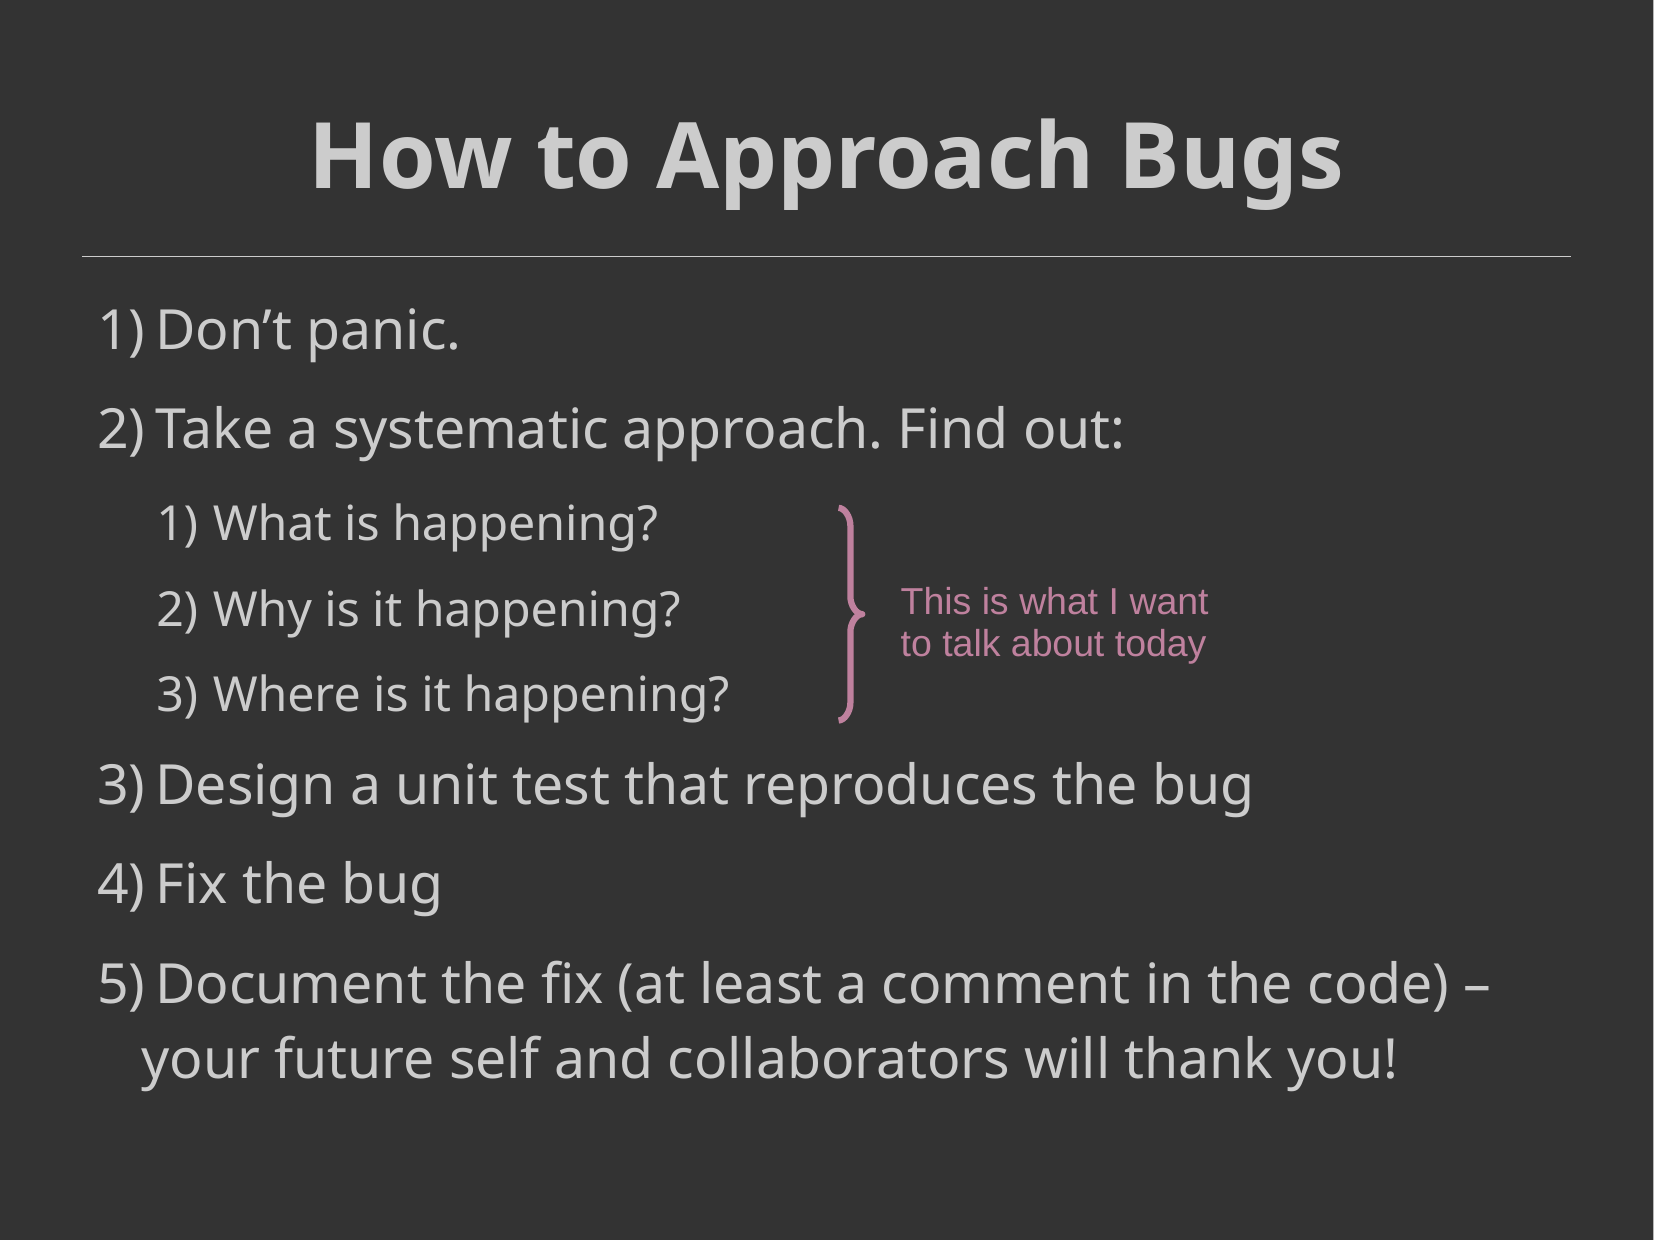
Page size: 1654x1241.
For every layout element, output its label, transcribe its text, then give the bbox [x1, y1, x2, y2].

title How to Approach Bugs [82, 49, 1571, 257]
list Don’t panic. Take a systematic approach. Find out: What is happening? Why is it happening? Where is it happening? Design a unit test that reproduces the bug Fix the bug Document the fix (at least a comment in the code) – your future self and collaborators will thank you! [82, 290, 1571, 1099]
text_box This is what I want to talk about today [885, 572, 1235, 696]
